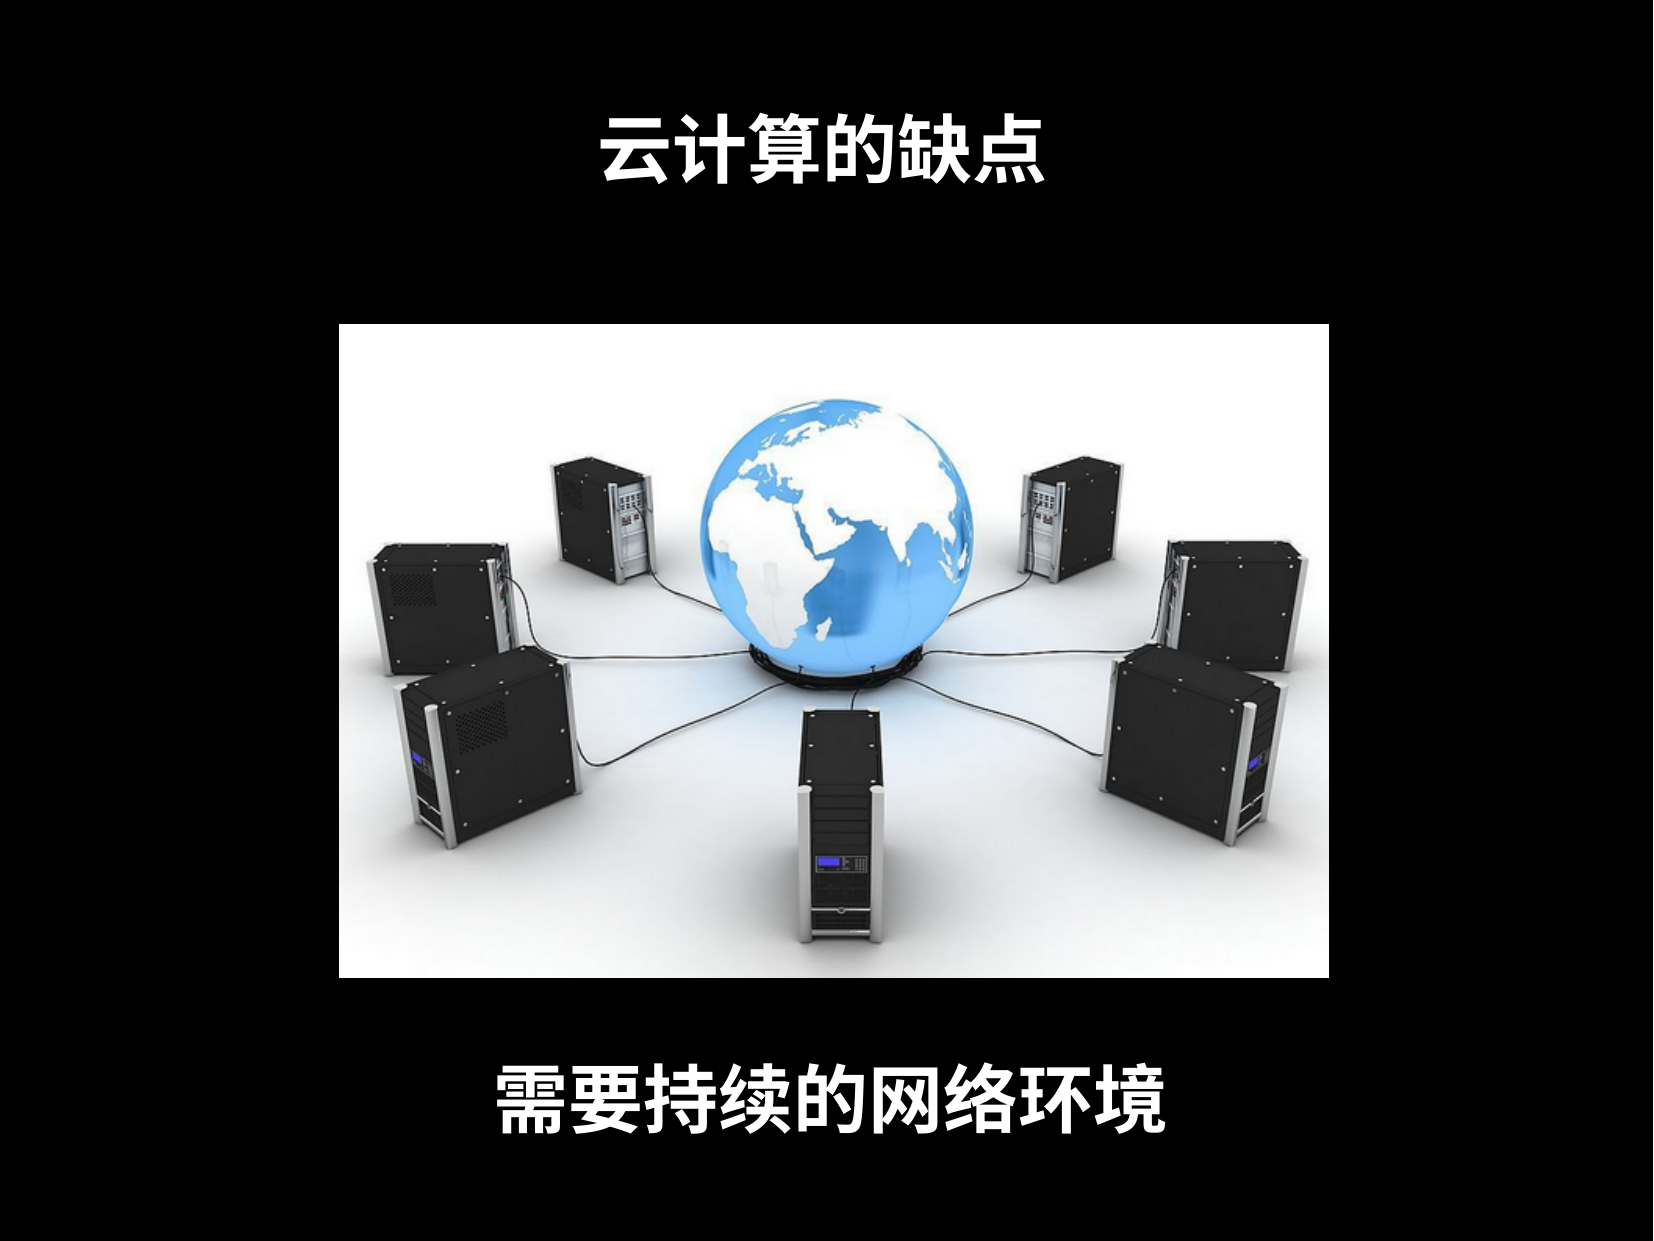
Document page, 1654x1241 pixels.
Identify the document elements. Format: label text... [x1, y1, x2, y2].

picture [339, 324, 1329, 978]
text_box 云计算的缺点 [108, 82, 1536, 197]
text_box 需要持续的网络环境 [118, 1033, 1545, 1148]
